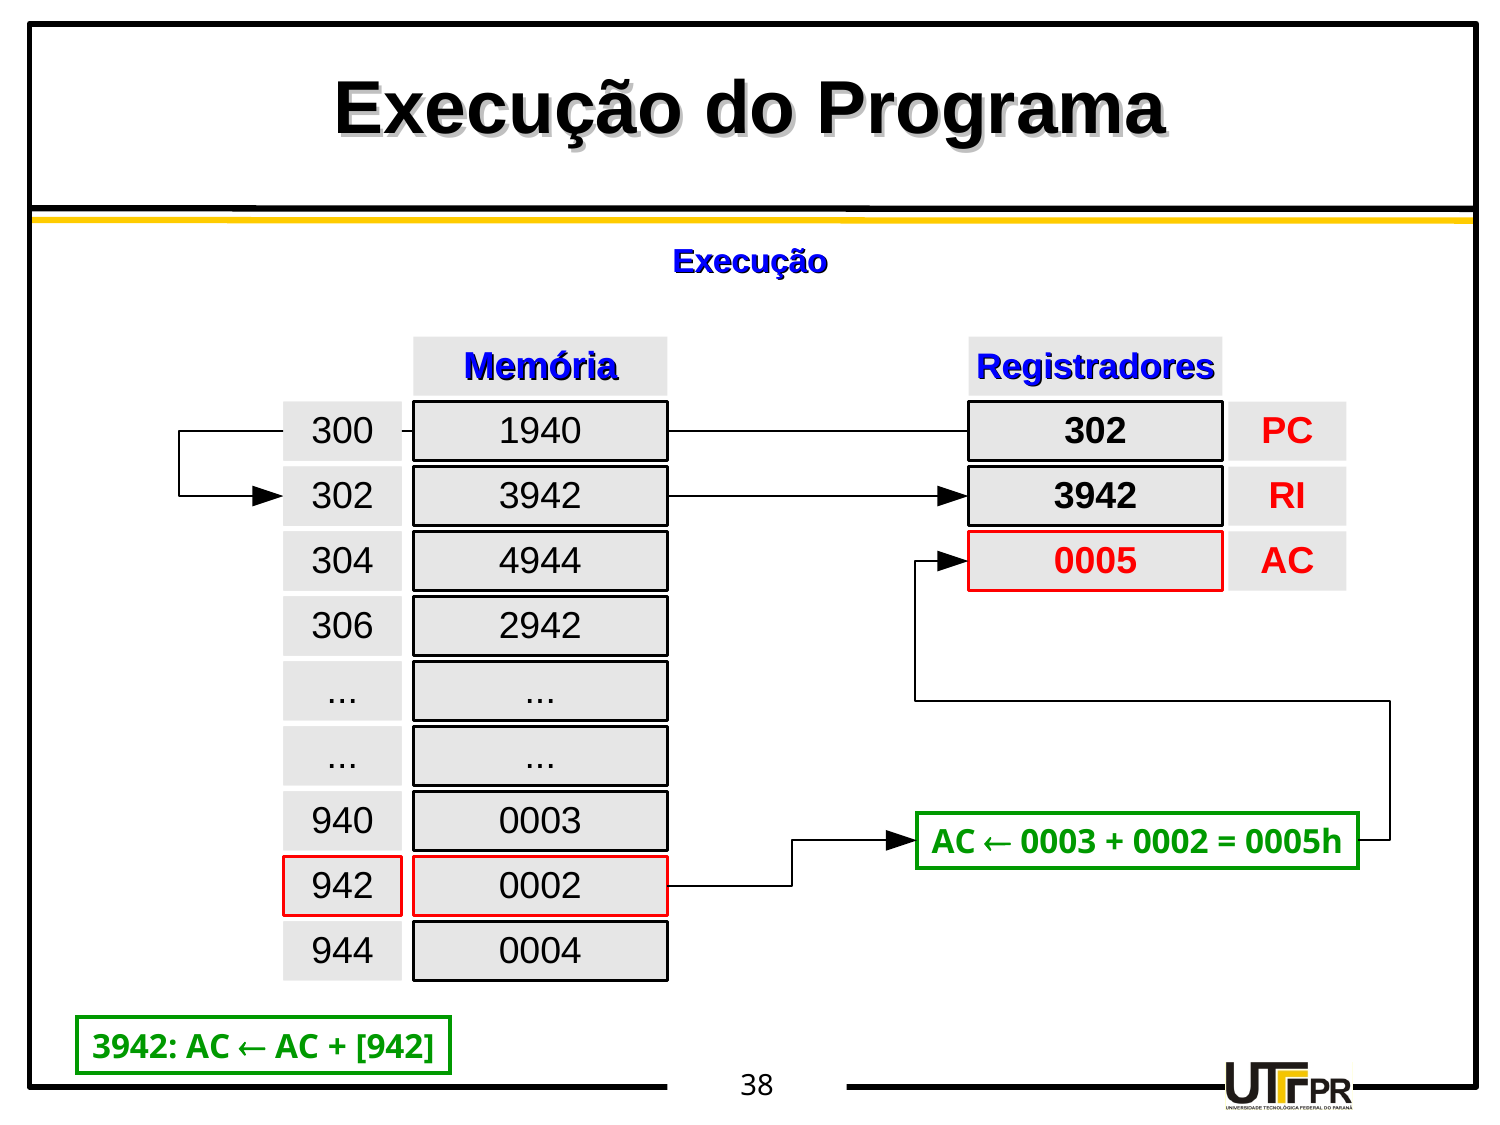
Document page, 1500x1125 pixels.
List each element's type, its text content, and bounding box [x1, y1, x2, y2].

text_box 3942: AC  AC + [942] [77, 1017, 450, 1073]
text_box 0003 [413, 791, 668, 851]
text_box RI [1228, 466, 1347, 526]
text_box ... [283, 661, 402, 721]
text_box 306 [283, 596, 402, 656]
text_box 3942 [968, 466, 1223, 526]
text_box 302 [283, 466, 402, 526]
text_box Registradores [968, 336, 1223, 396]
text_box 2942 [413, 596, 668, 656]
text_box ... [283, 726, 402, 786]
text_box 0004 [413, 921, 668, 981]
text_box 0002 [413, 856, 668, 916]
text_box PC [1228, 401, 1347, 461]
text_box 0005 [968, 531, 1223, 591]
text_box ... [413, 726, 668, 786]
text_box 942 [283, 856, 402, 916]
picture [1225, 1062, 1353, 1110]
text_box Memória [413, 336, 668, 396]
text_box 940 [283, 791, 402, 851]
text_box AC  0003 + 0002 = 0005h [916, 812, 1359, 869]
text_box 302 [968, 401, 1223, 461]
text_box AC [1228, 531, 1347, 591]
text_box 4944 [413, 531, 668, 591]
title Execução do Programa [41, 65, 1459, 159]
text_box 304 [283, 531, 402, 591]
text_box 3942 [413, 466, 668, 526]
text_box 944 [283, 921, 402, 981]
text_box Execução [657, 231, 843, 287]
text_box 1940 [413, 401, 668, 461]
text_box 300 [283, 401, 402, 461]
text_box ... [413, 661, 668, 721]
